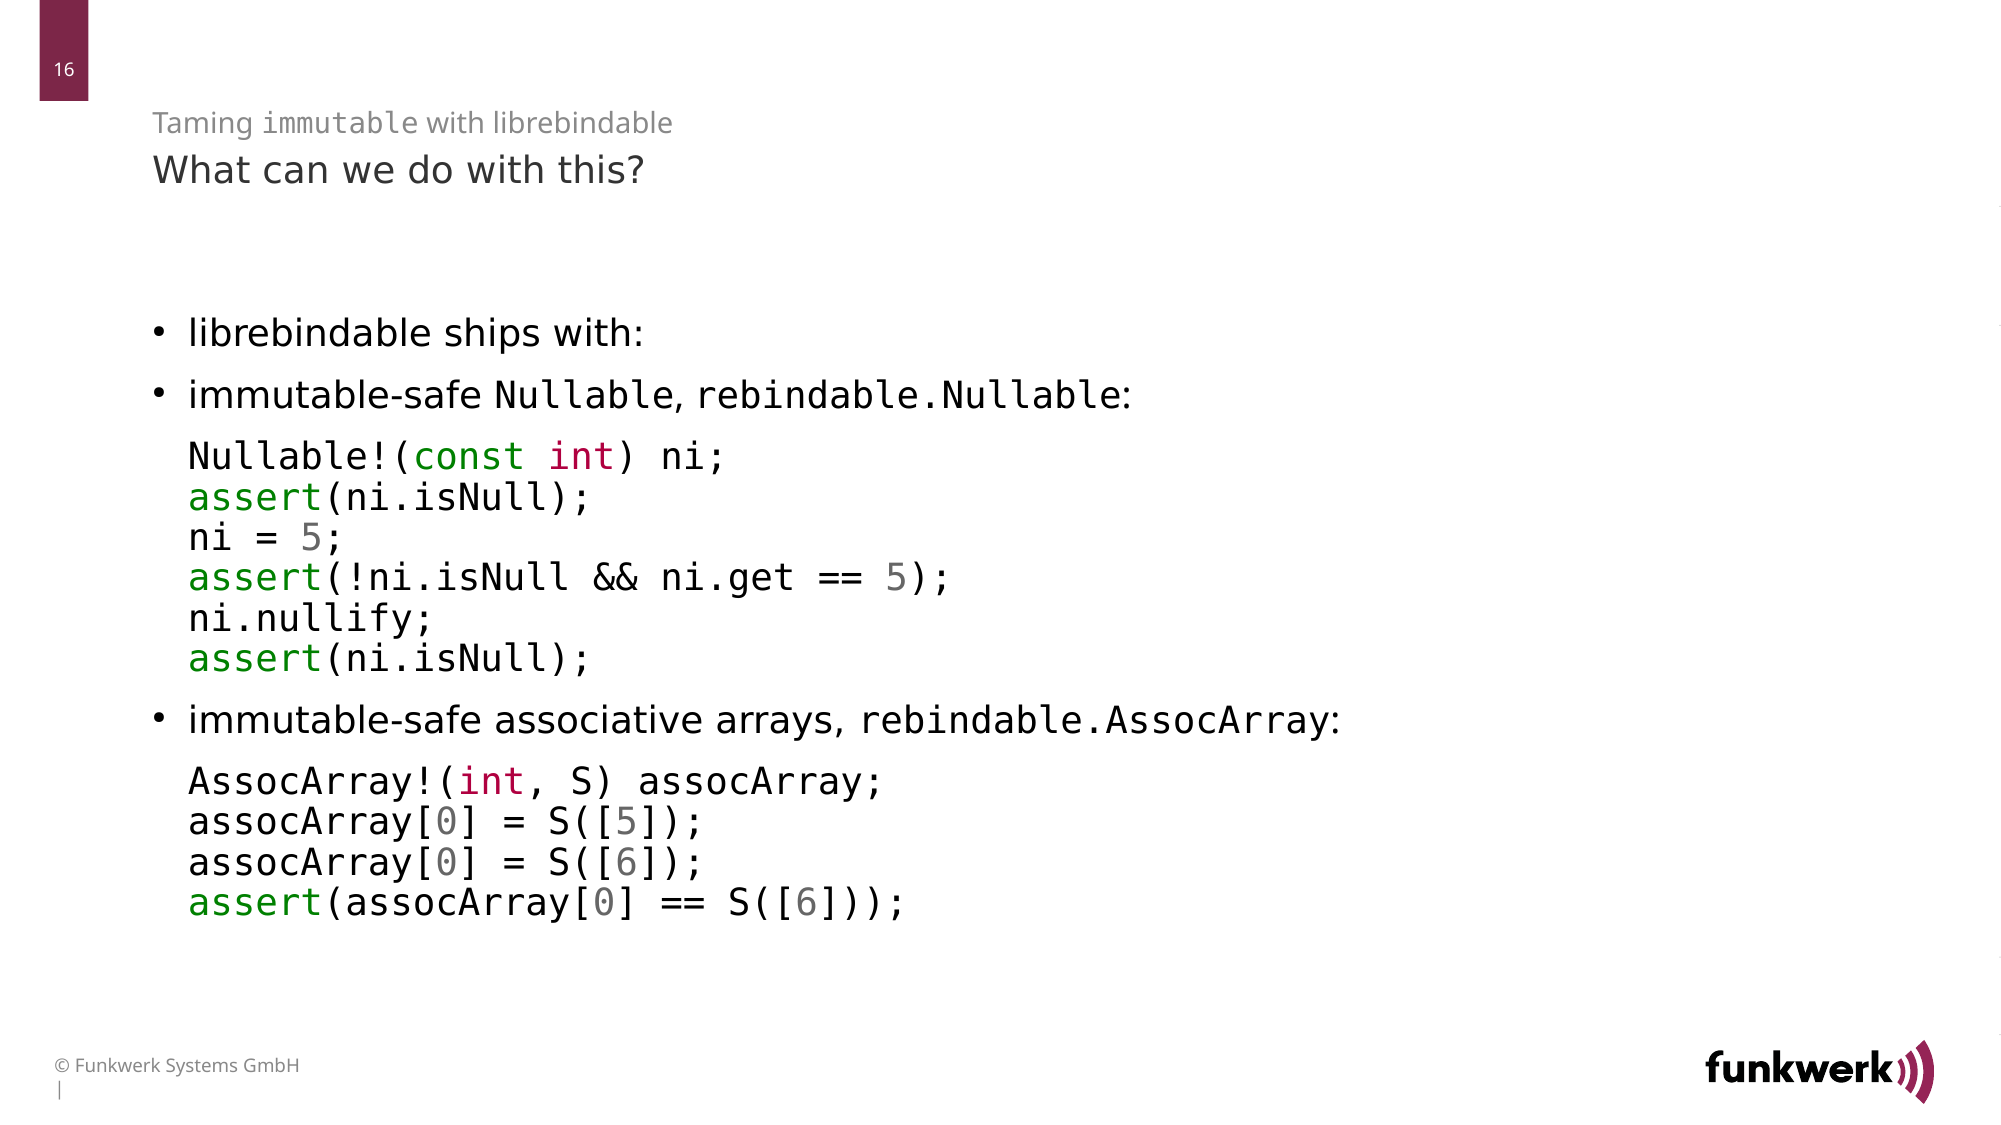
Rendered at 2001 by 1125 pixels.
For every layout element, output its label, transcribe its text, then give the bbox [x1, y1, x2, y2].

list Taming immutable with librebindable [137, 100, 1850, 153]
list librebindable ships with: immutable-safe Nullable, rebindable.Nullable: Nullable!(const int) ni; assert(ni.isNull); ni = 5; assert(!ni.isNull && ni.get == 5); ni.nullify; assert(ni.isNull); immutable-safe associative arrays, rebindable.AssocArray: AssocArray!(int, S) assocArray; assocArray[0] = S([5]); assocArray[0] = S([6]); assert(assocArray[0] == S([6])); [137, 307, 1850, 945]
text_box What can we do with this? [137, 141, 755, 201]
